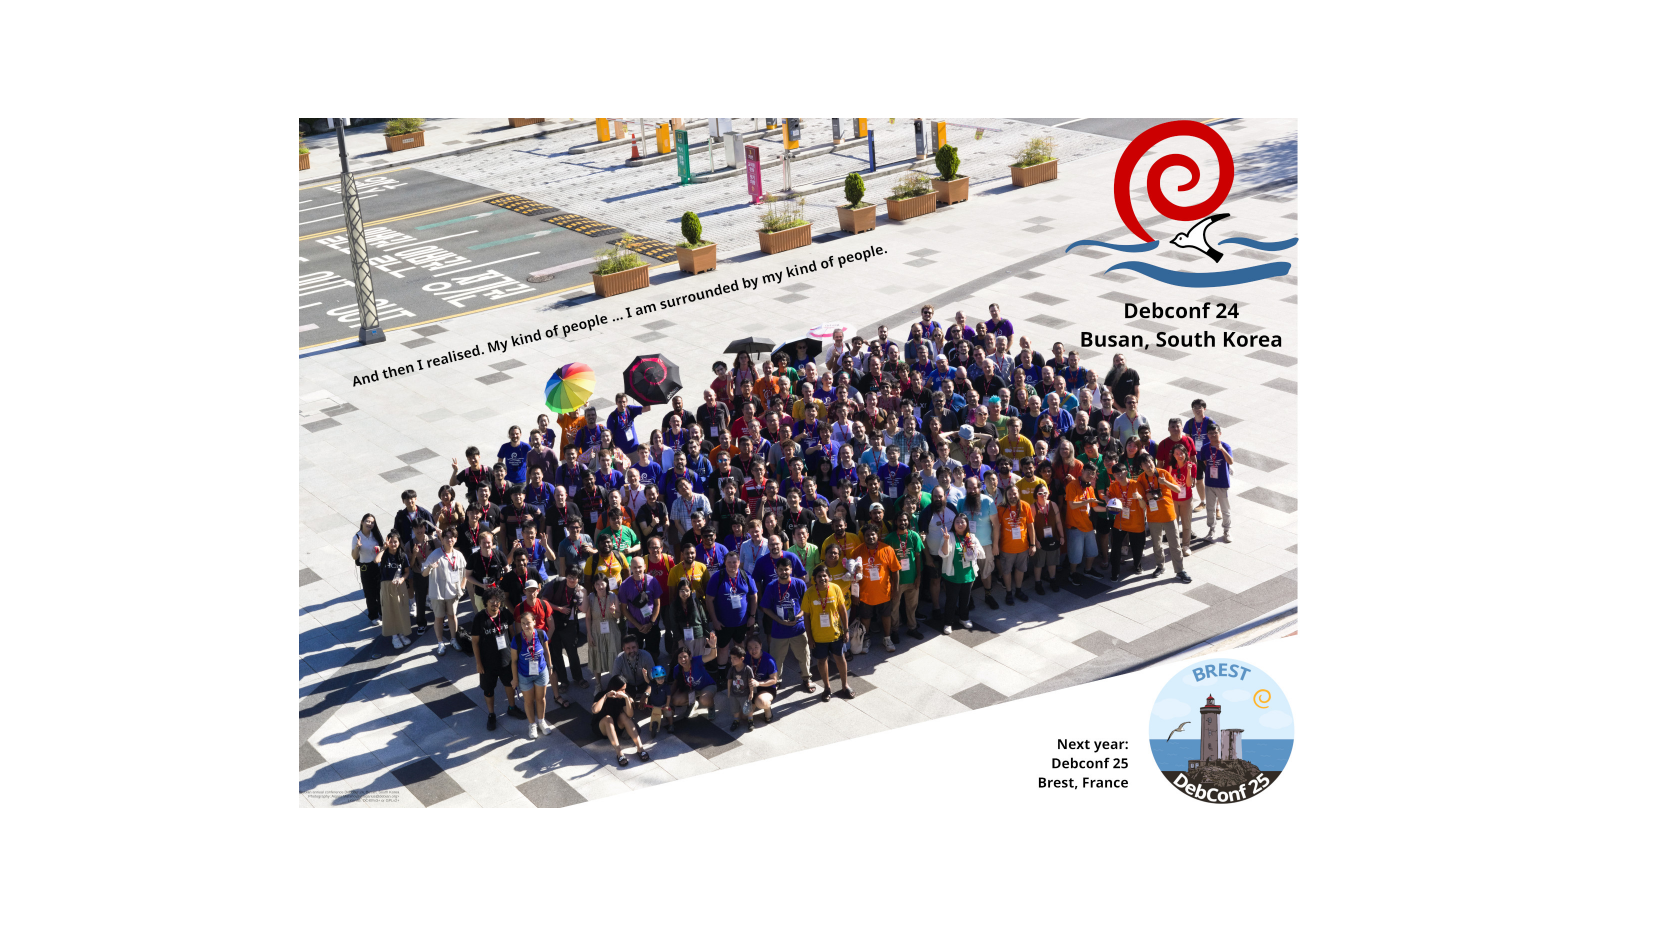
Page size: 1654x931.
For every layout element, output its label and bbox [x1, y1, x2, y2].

picture [299, 118, 1300, 809]
